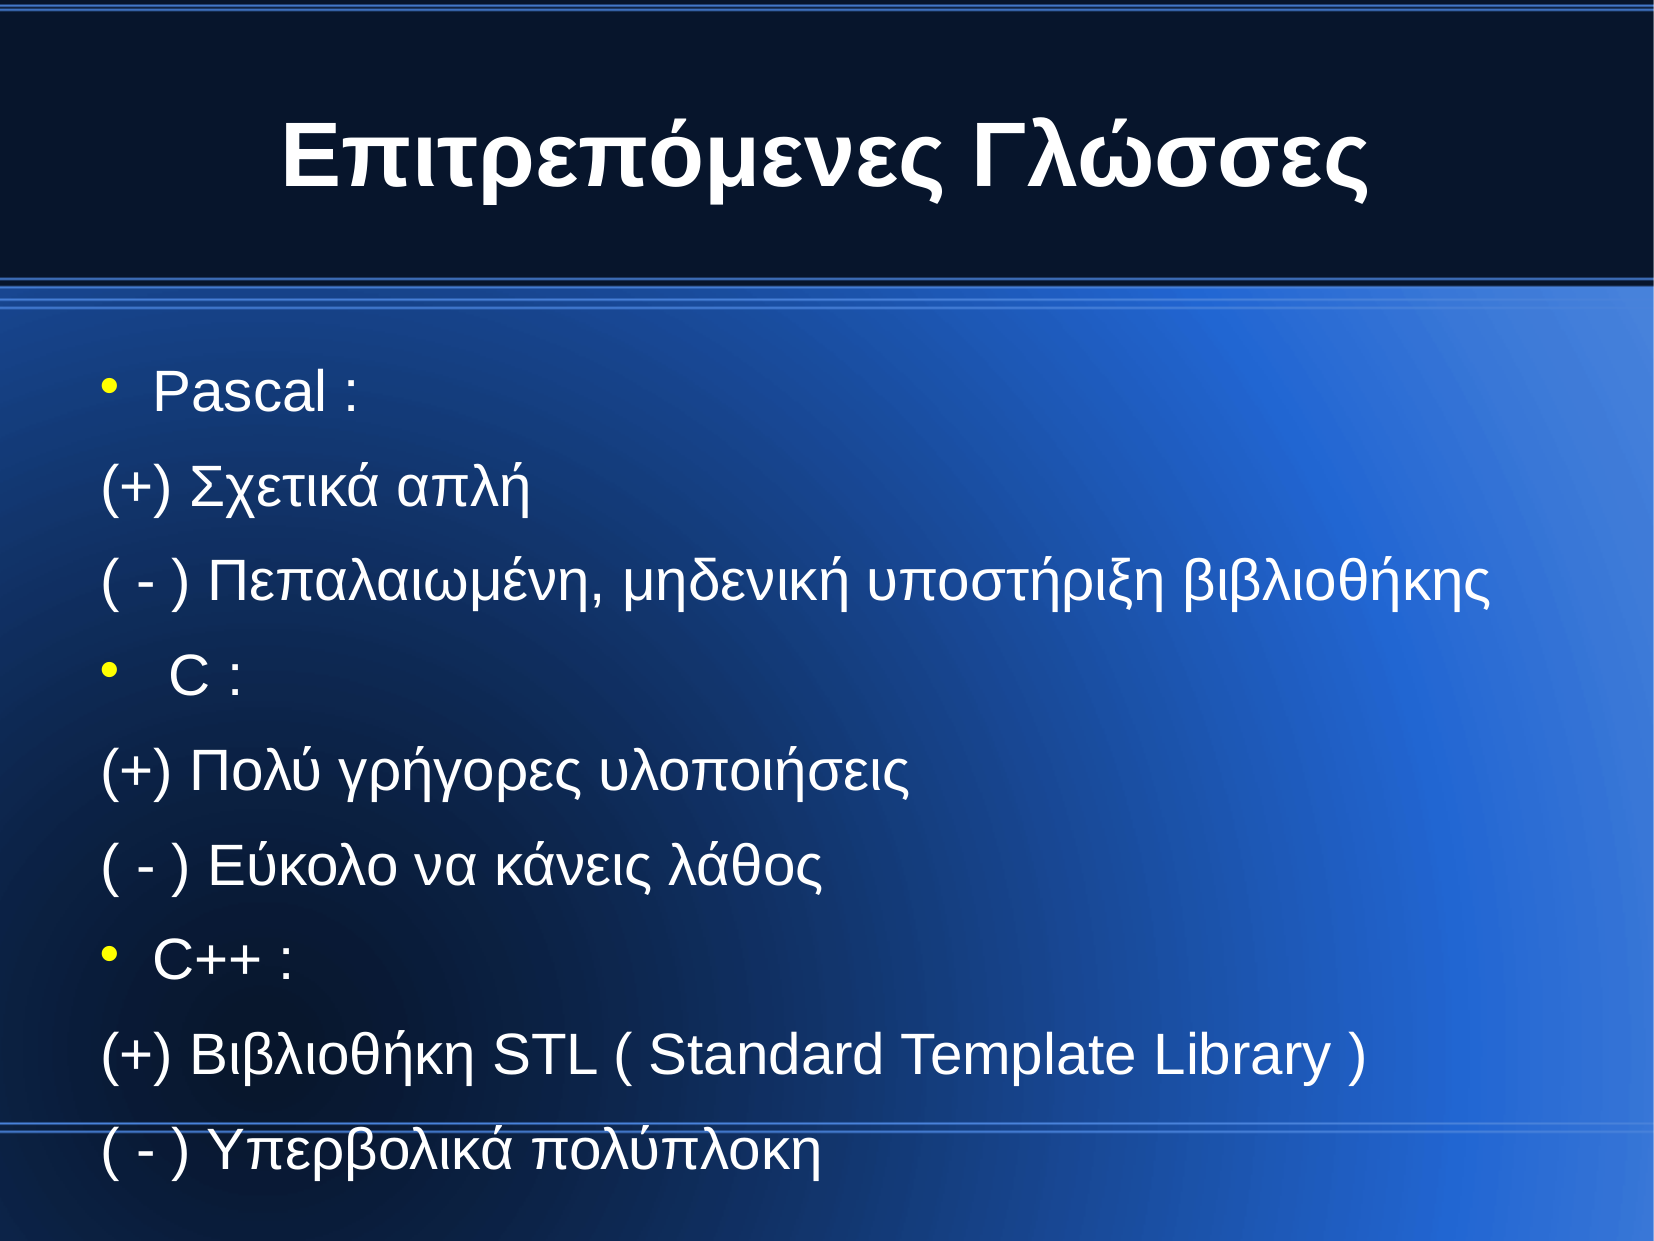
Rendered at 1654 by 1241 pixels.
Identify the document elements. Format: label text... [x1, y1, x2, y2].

title Επιτρεπόμενες Γλώσσες [82, 49, 1571, 257]
picture [0, 0, 1654, 1241]
list Pascal : (+) Σχετικά απλή ( - ) Πεπαλαιωμένη, μηδενική υποστήριξη βιβλιοθήκης C : (+) Πολύ γρήγορες υλοποιήσεις ( - ) Εύκολο να κάνεις λάθος C++ : (+) Βιβλιοθήκη STL ( Standard Template Library ) ( - ) Υπερβολικά πολύπλοκη [82, 355, 1571, 1177]
